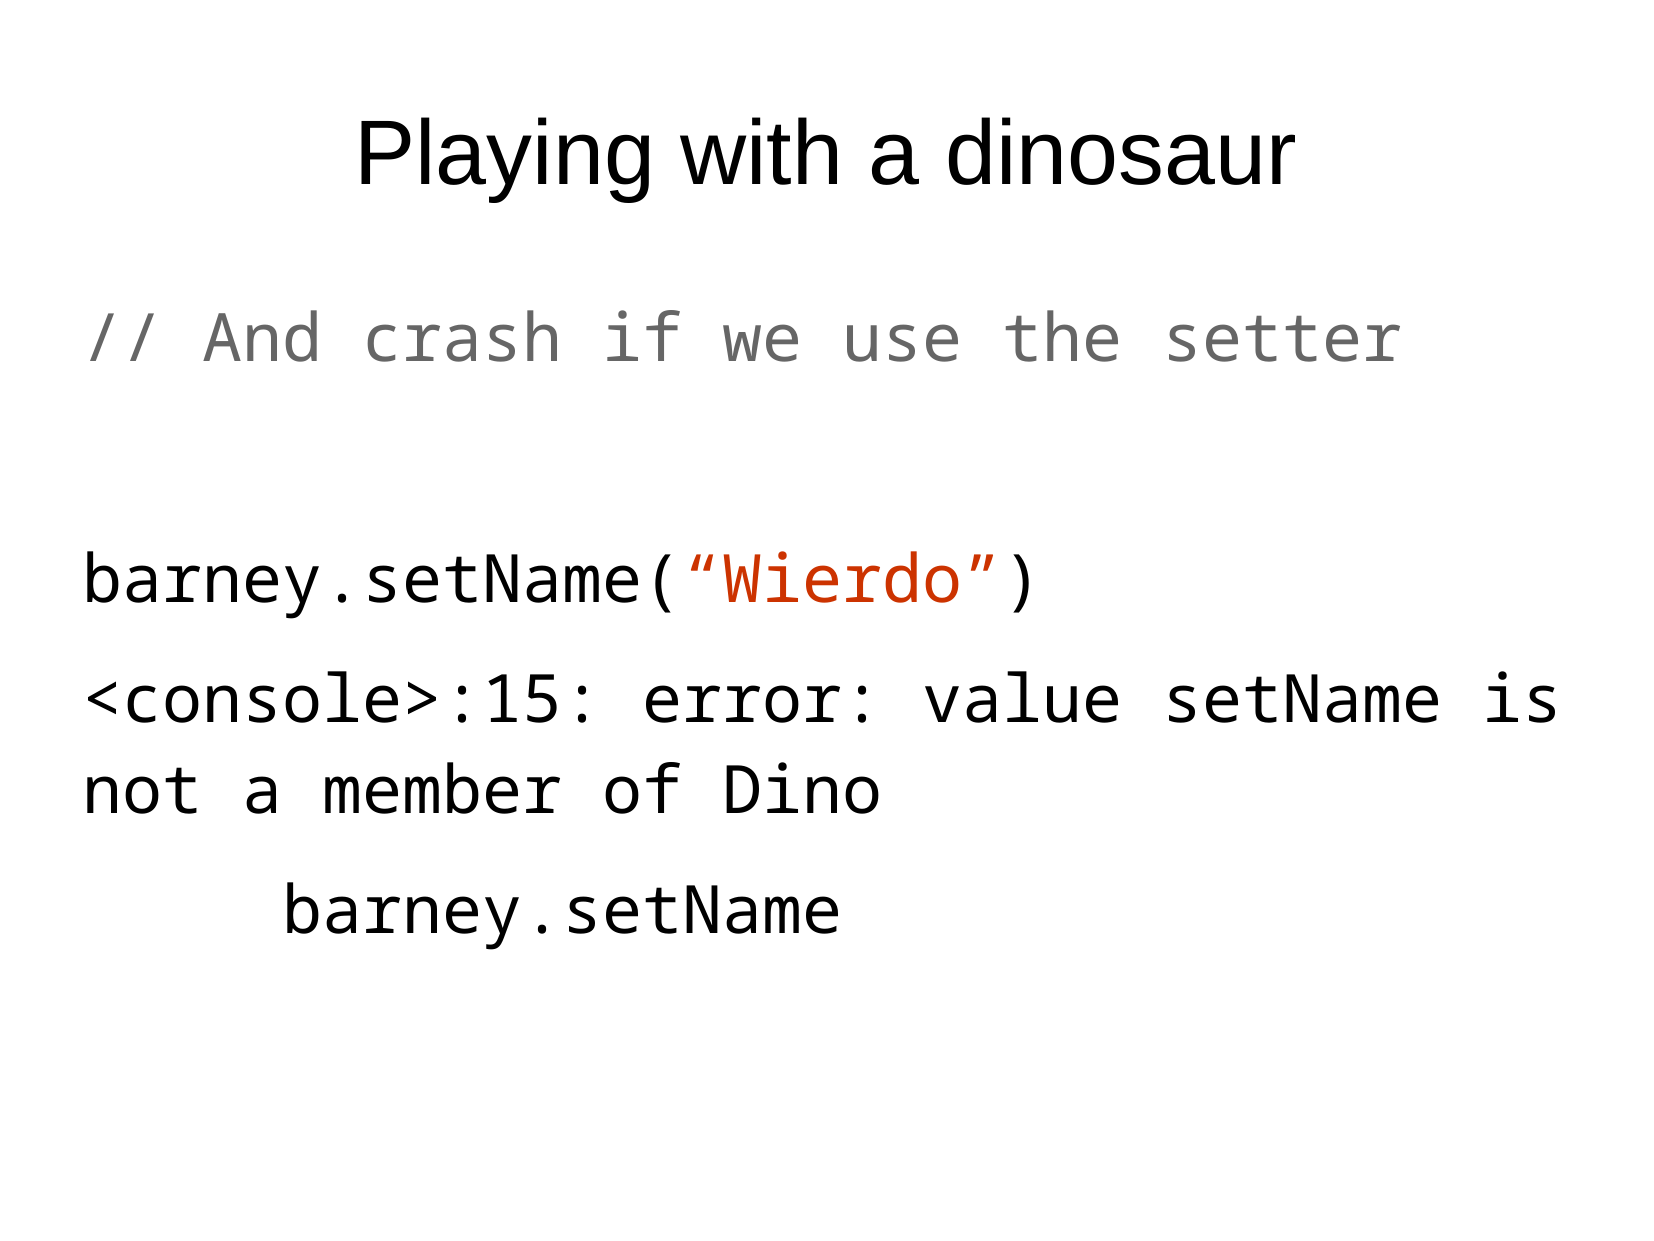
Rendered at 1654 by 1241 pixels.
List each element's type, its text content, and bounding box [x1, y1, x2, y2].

title Playing with a dinosaur [82, 49, 1571, 257]
list // And crash if we use the setter barney.setName(“Wierdo”) <console>:15: error: value setName is not a member of Dino barney.setName [82, 290, 1571, 1152]
